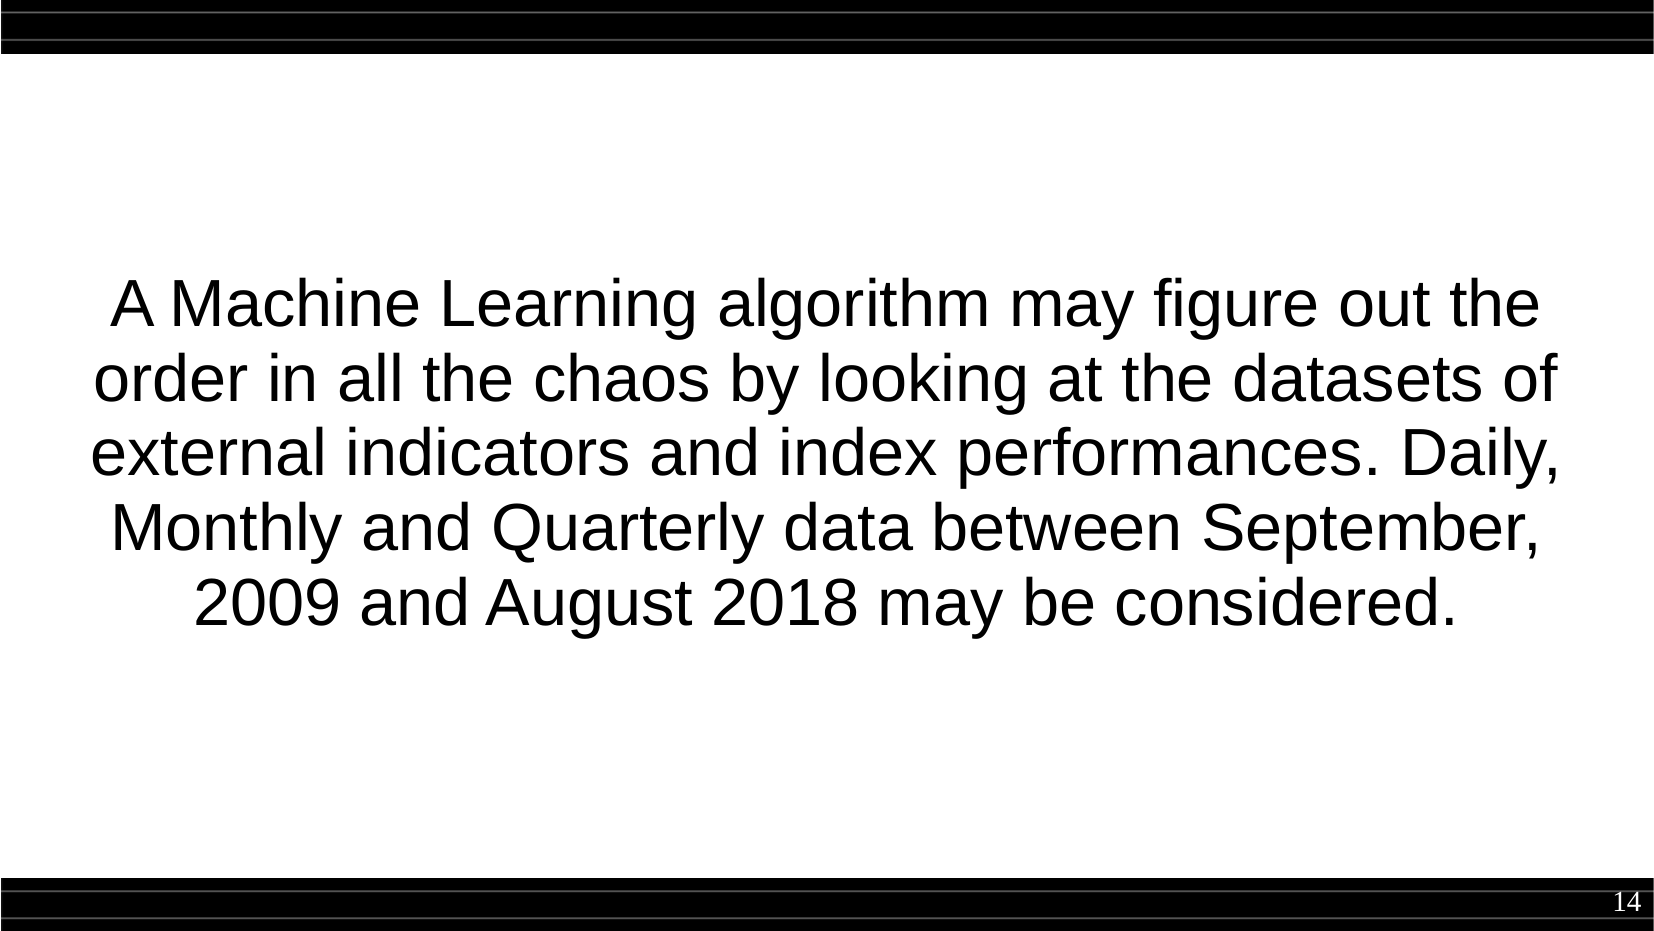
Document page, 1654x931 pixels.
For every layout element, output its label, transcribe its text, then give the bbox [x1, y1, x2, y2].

picture [1, 0, 1654, 54]
picture [1, 878, 1654, 931]
subtitle A Machine Learning algorithm may figure out the order in all the chaos by looking at the datasets of external indicators and index performances. Daily, Monthly and Quarterly data between September, 2009 and August 2018 may be considered. [82, 92, 1571, 813]
